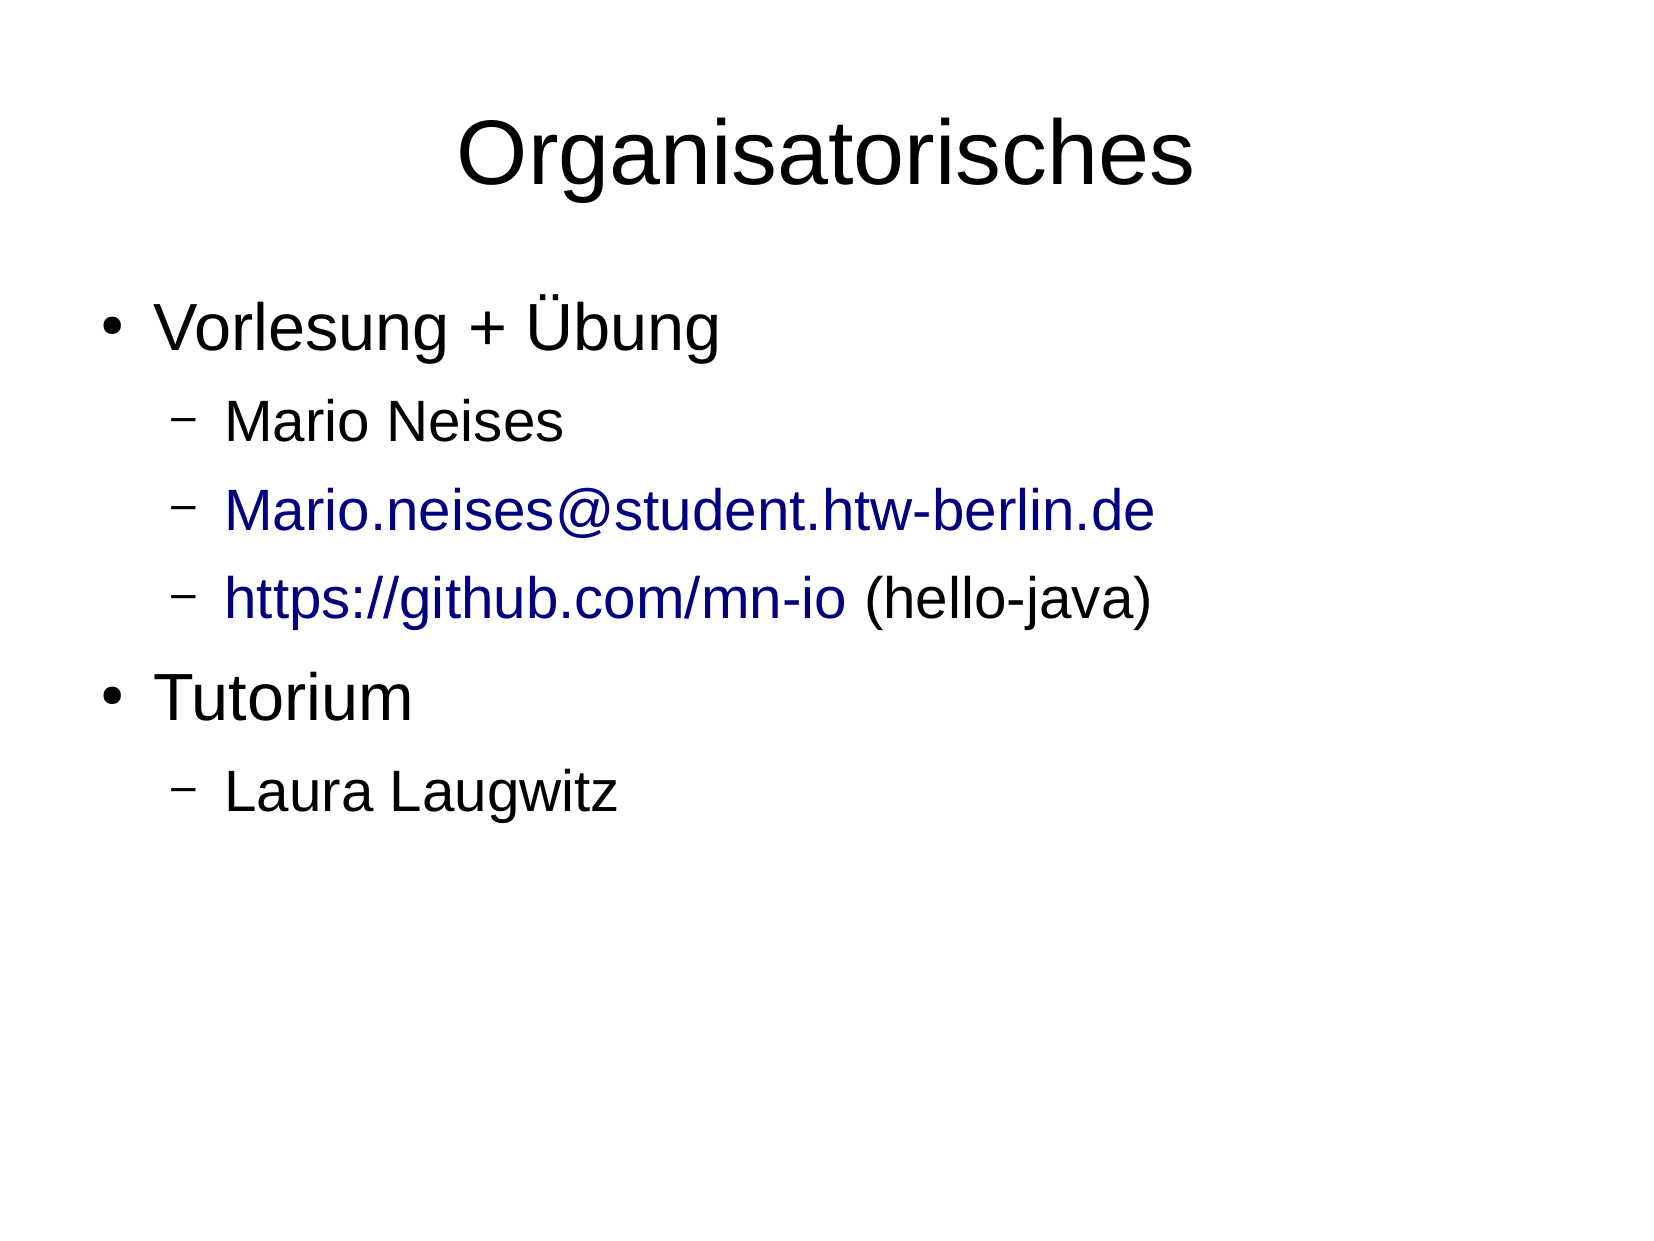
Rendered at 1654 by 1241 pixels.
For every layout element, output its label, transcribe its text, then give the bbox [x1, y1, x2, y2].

title Organisatorisches [82, 49, 1571, 257]
list Vorlesung + Übung Mario Neises Mario.neises@student.htw-berlin.de https://github.com/mn-io (hello-java) Tutorium Laura Laugwitz [82, 290, 1571, 1010]
